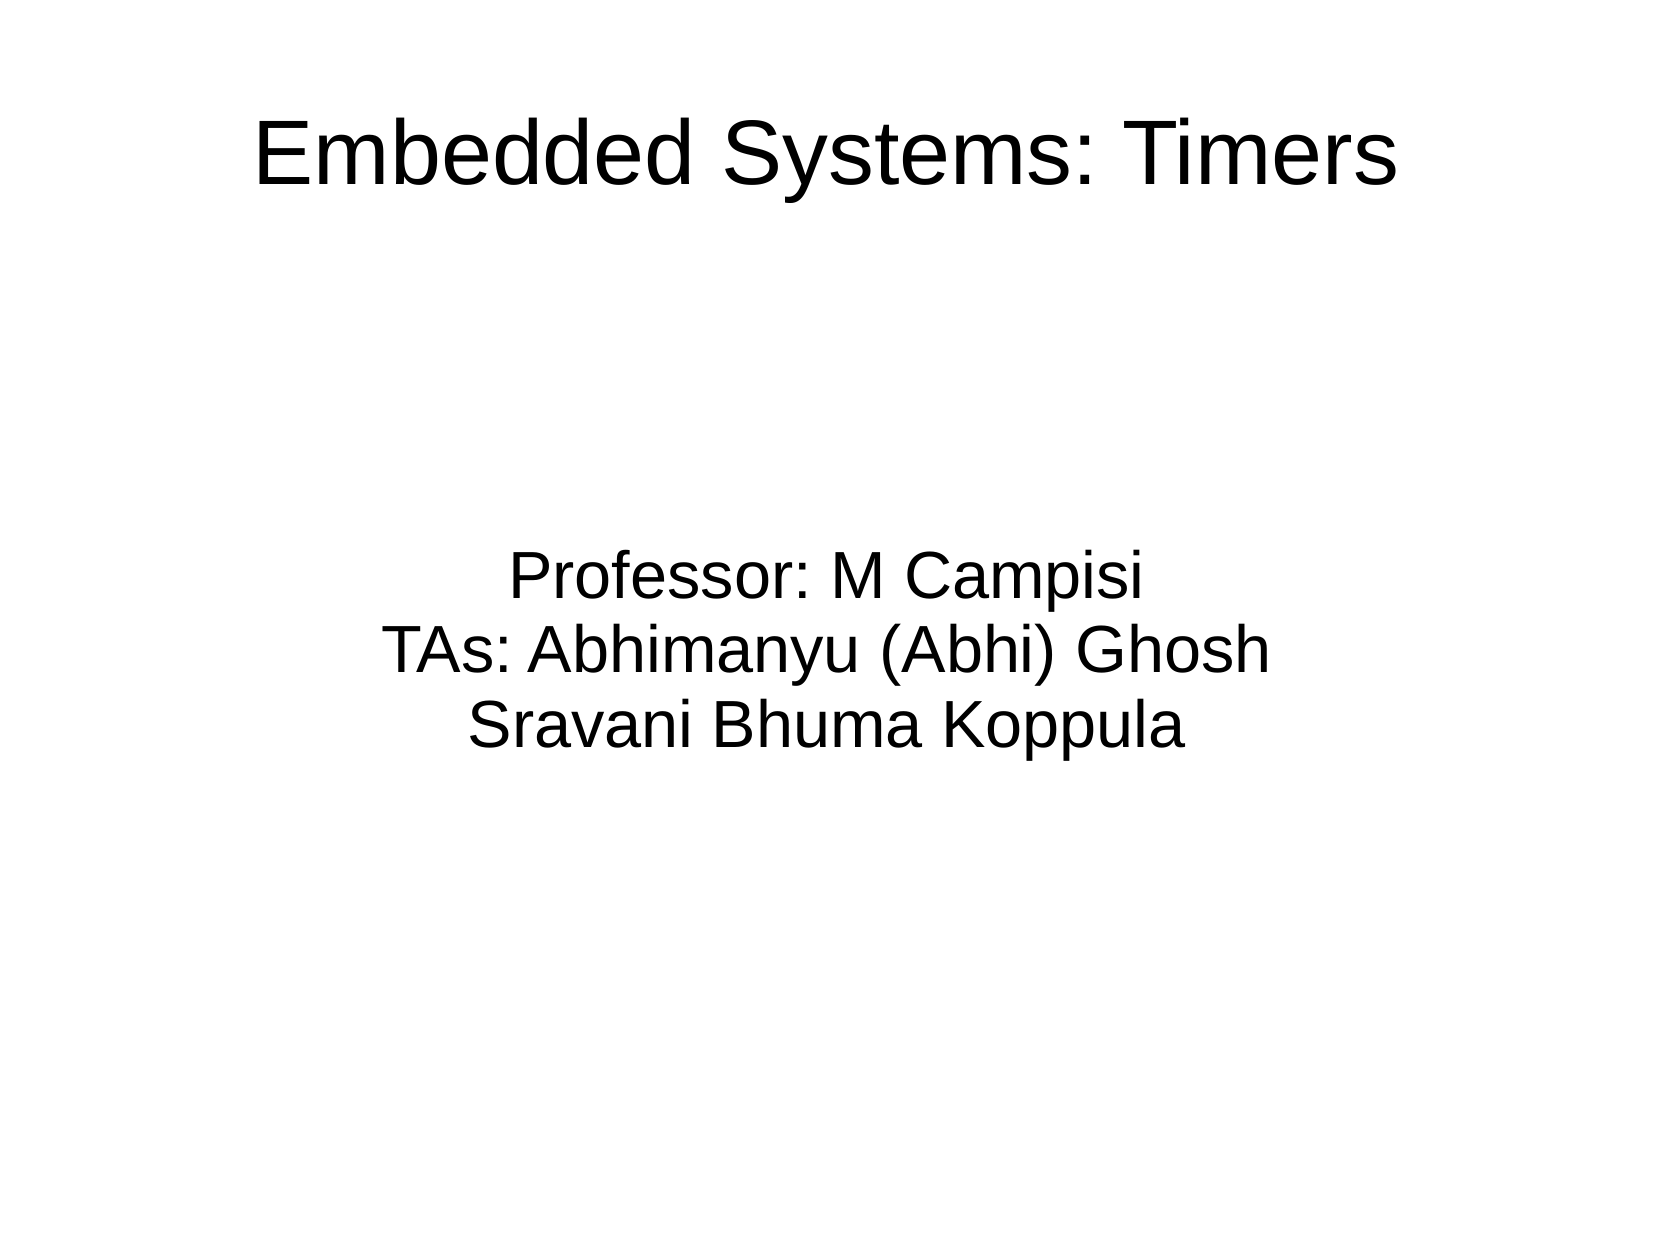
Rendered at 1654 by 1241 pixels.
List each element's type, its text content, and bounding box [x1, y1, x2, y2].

subtitle Professor: M Campisi TAs: Abhimanyu (Abhi) Ghosh Sravani Bhuma Koppula [82, 290, 1571, 1010]
title Embedded Systems: Timers [82, 49, 1571, 257]
